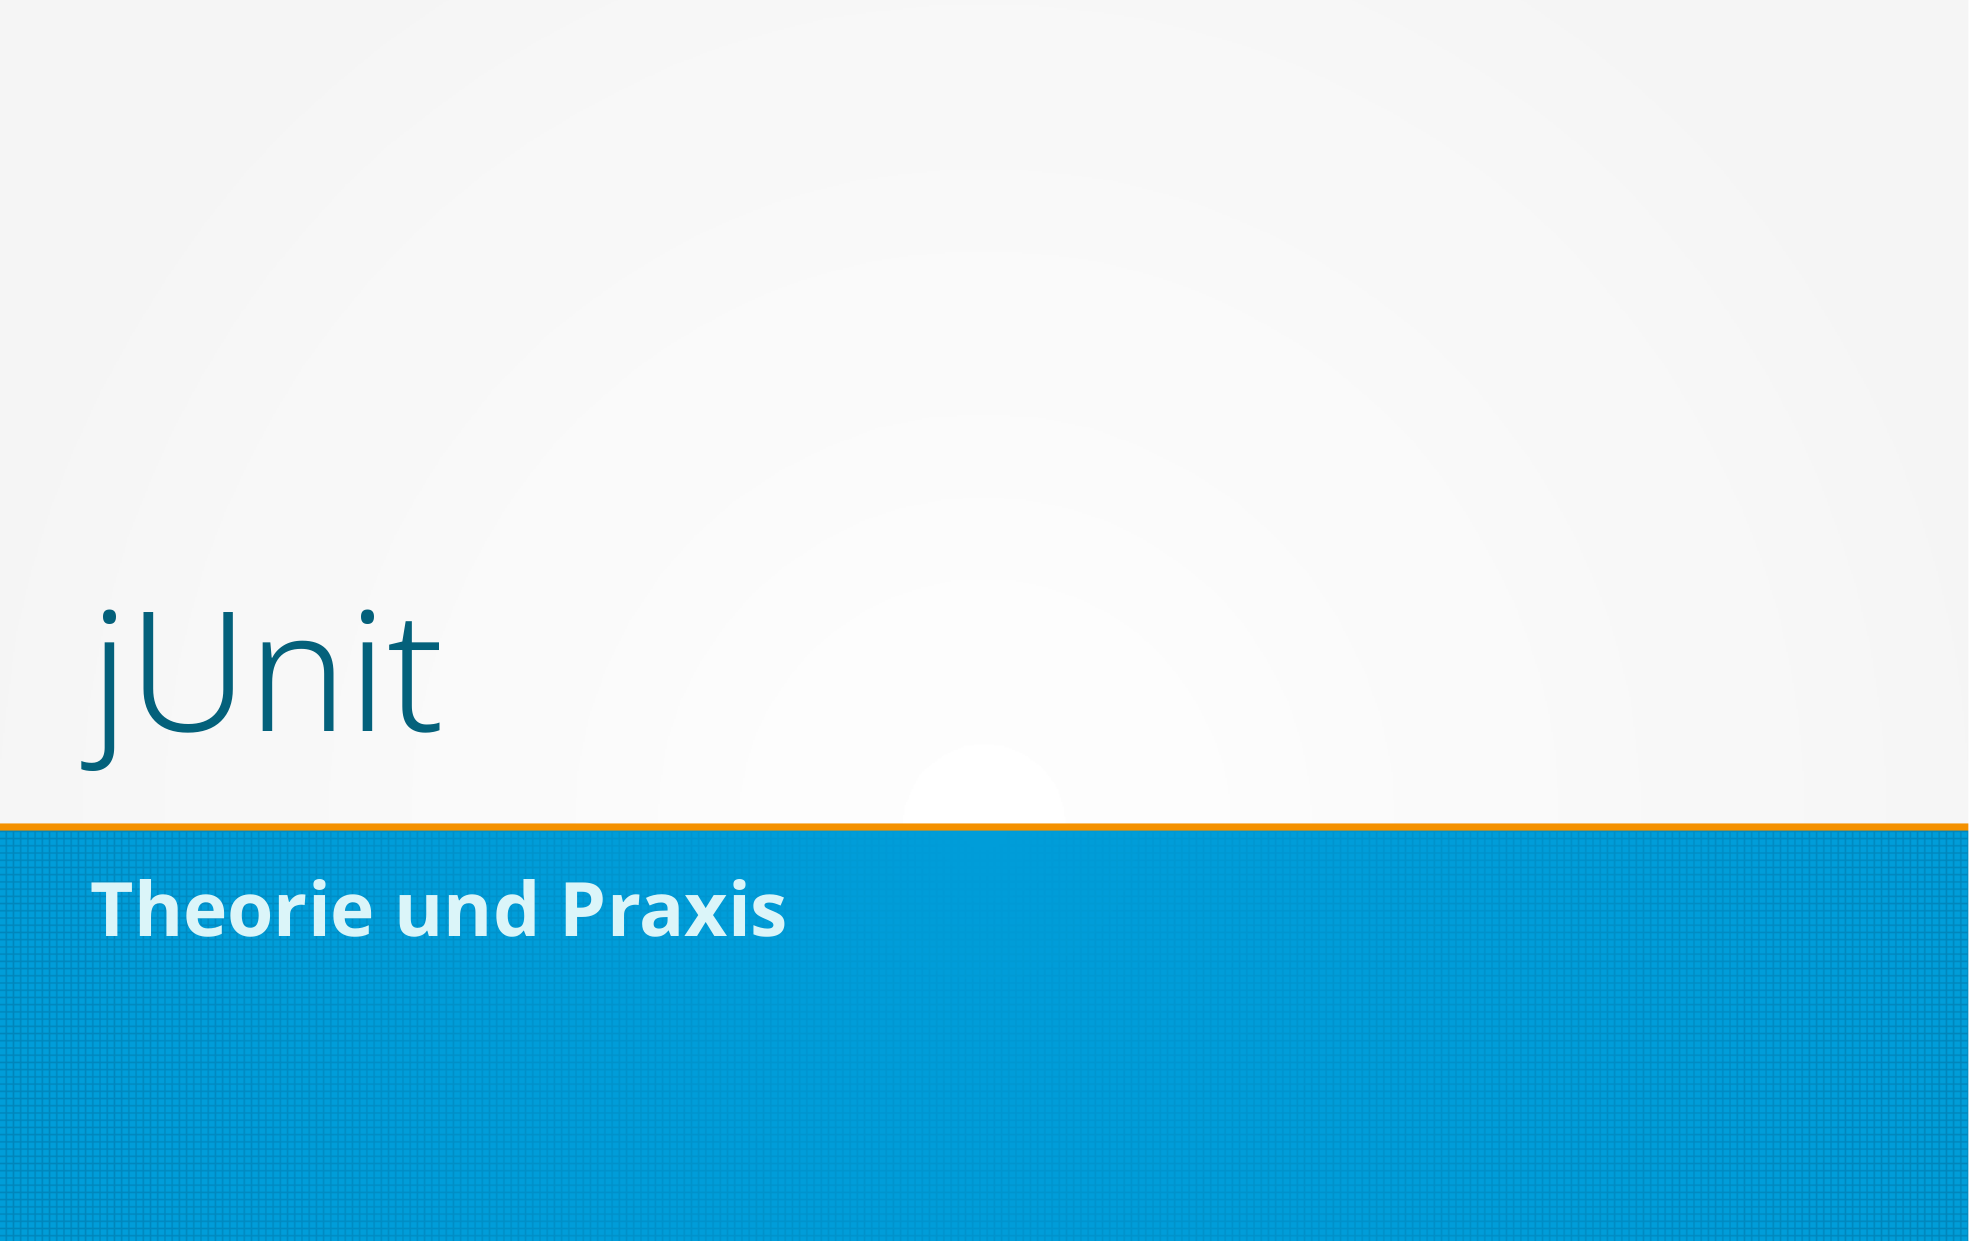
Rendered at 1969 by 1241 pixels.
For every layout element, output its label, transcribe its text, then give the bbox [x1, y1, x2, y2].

subtitle Theorie und Praxis [90, 855, 1861, 1111]
title jUnit [90, 49, 1862, 781]
picture [0, 0, 1969, 830]
